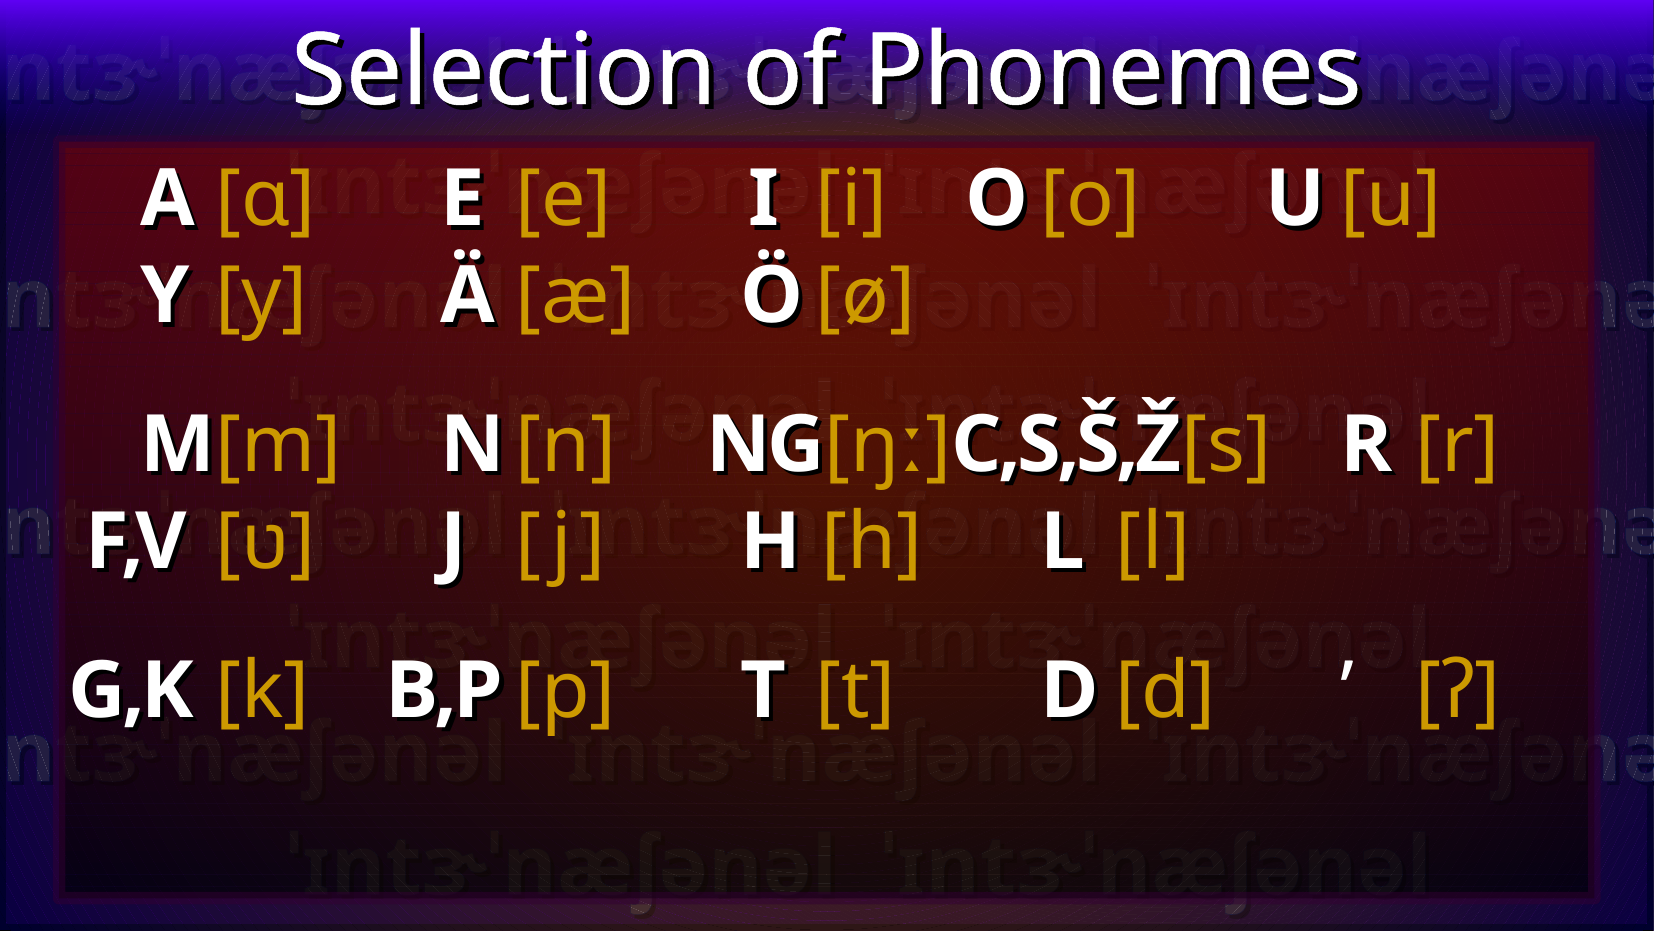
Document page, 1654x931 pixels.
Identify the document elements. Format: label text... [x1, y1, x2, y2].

text_box A [ɑ] E [e] I [i] O [o] U [u] Y [y] Ä [æ] Ö [ø] M[m] N [n] NG[ŋː]C,S,Š,Ž[s] R [r] F,V [ʋ] J [j] H [h] L [l] G,K [k] B,P [p] T [t] D [d] ’ [ʔ] [59, 141, 1595, 899]
title Selection of Phonemes [0, 0, 1654, 130]
